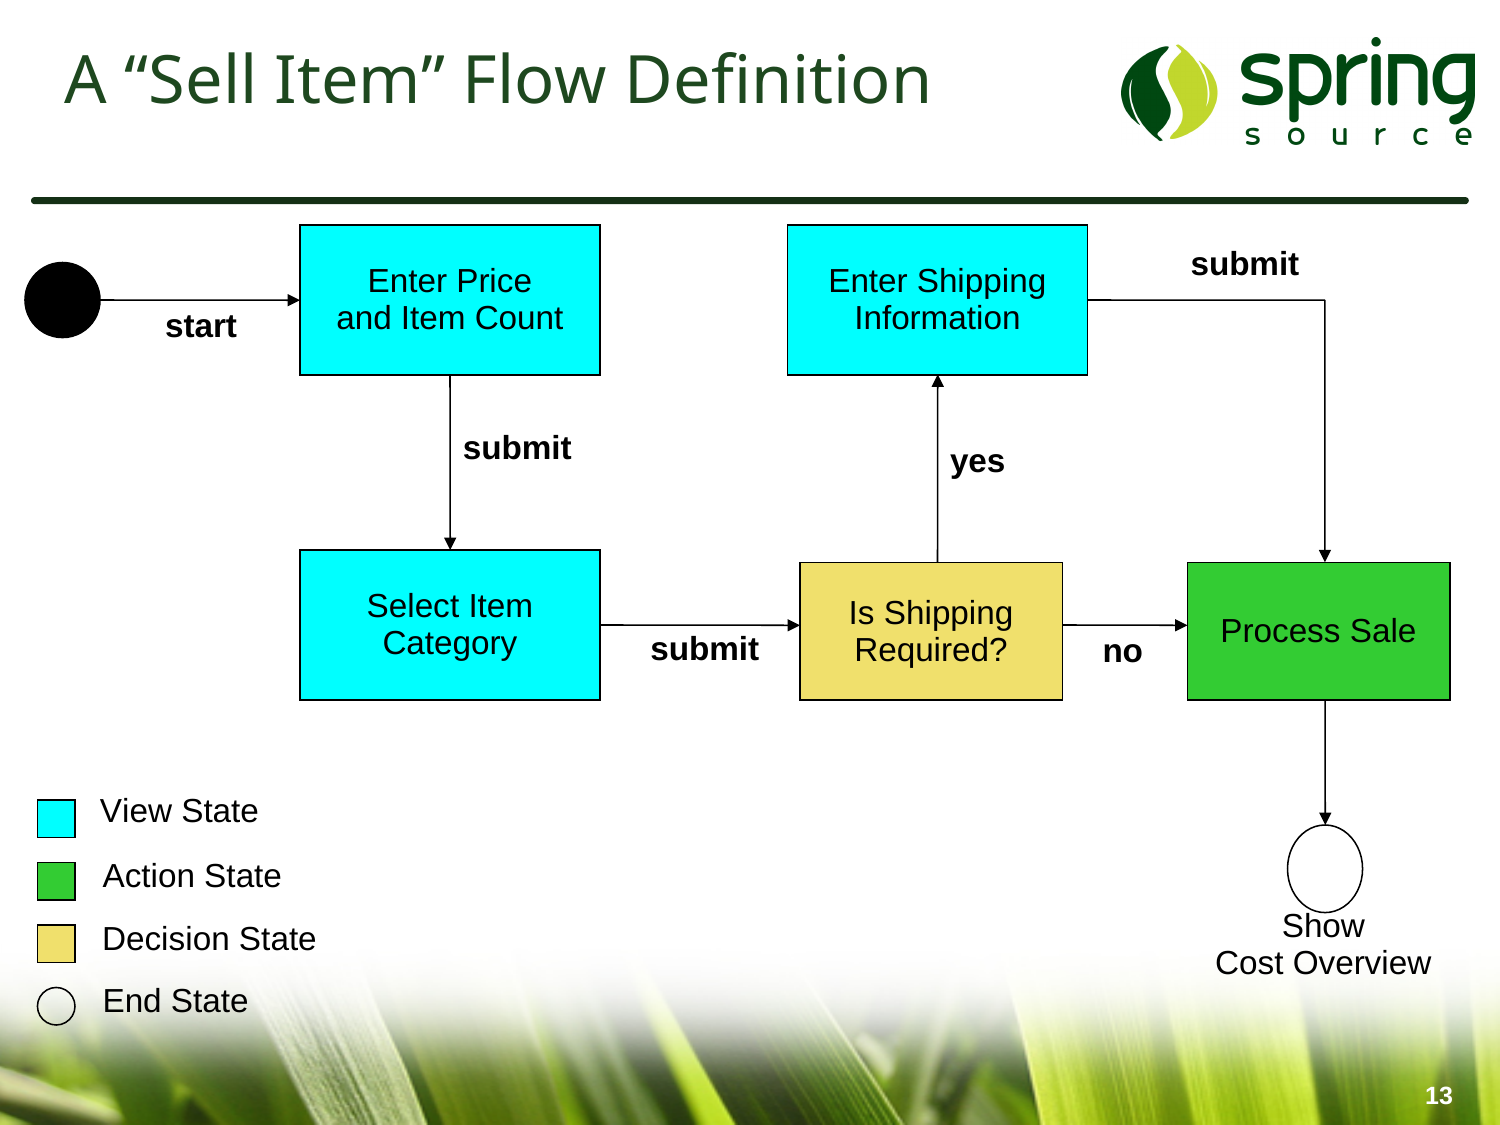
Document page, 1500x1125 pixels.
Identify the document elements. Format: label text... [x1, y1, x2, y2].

picture [1121, 37, 1475, 145]
text_box [37, 799, 75, 838]
text_box start [150, 299, 253, 353]
picture [0, 944, 1500, 1125]
text_box Action State [87, 849, 298, 903]
text_box Select Item Category [300, 549, 601, 700]
text_box [37, 862, 75, 900]
text_box End State [87, 975, 264, 1028]
text_box [37, 924, 75, 963]
text_box Show Cost Overview [1200, 899, 1447, 990]
text_box [24, 262, 100, 338]
title A “Sell Item” Flow Definition [50, 24, 1326, 131]
text_box yes [935, 434, 1021, 488]
text_box Process Sale [1187, 562, 1450, 700]
text_box Is Shipping Required? [799, 562, 1063, 700]
text_box View State [85, 784, 275, 838]
text_box Enter Shipping Information [787, 224, 1088, 376]
text_box Enter Price and Item Count [300, 224, 601, 376]
text_box Decision State [87, 912, 333, 966]
text_box submit [448, 422, 587, 475]
text_box no [1087, 626, 1159, 678]
text_box submit [635, 622, 775, 675]
text_box submit [1175, 237, 1315, 291]
